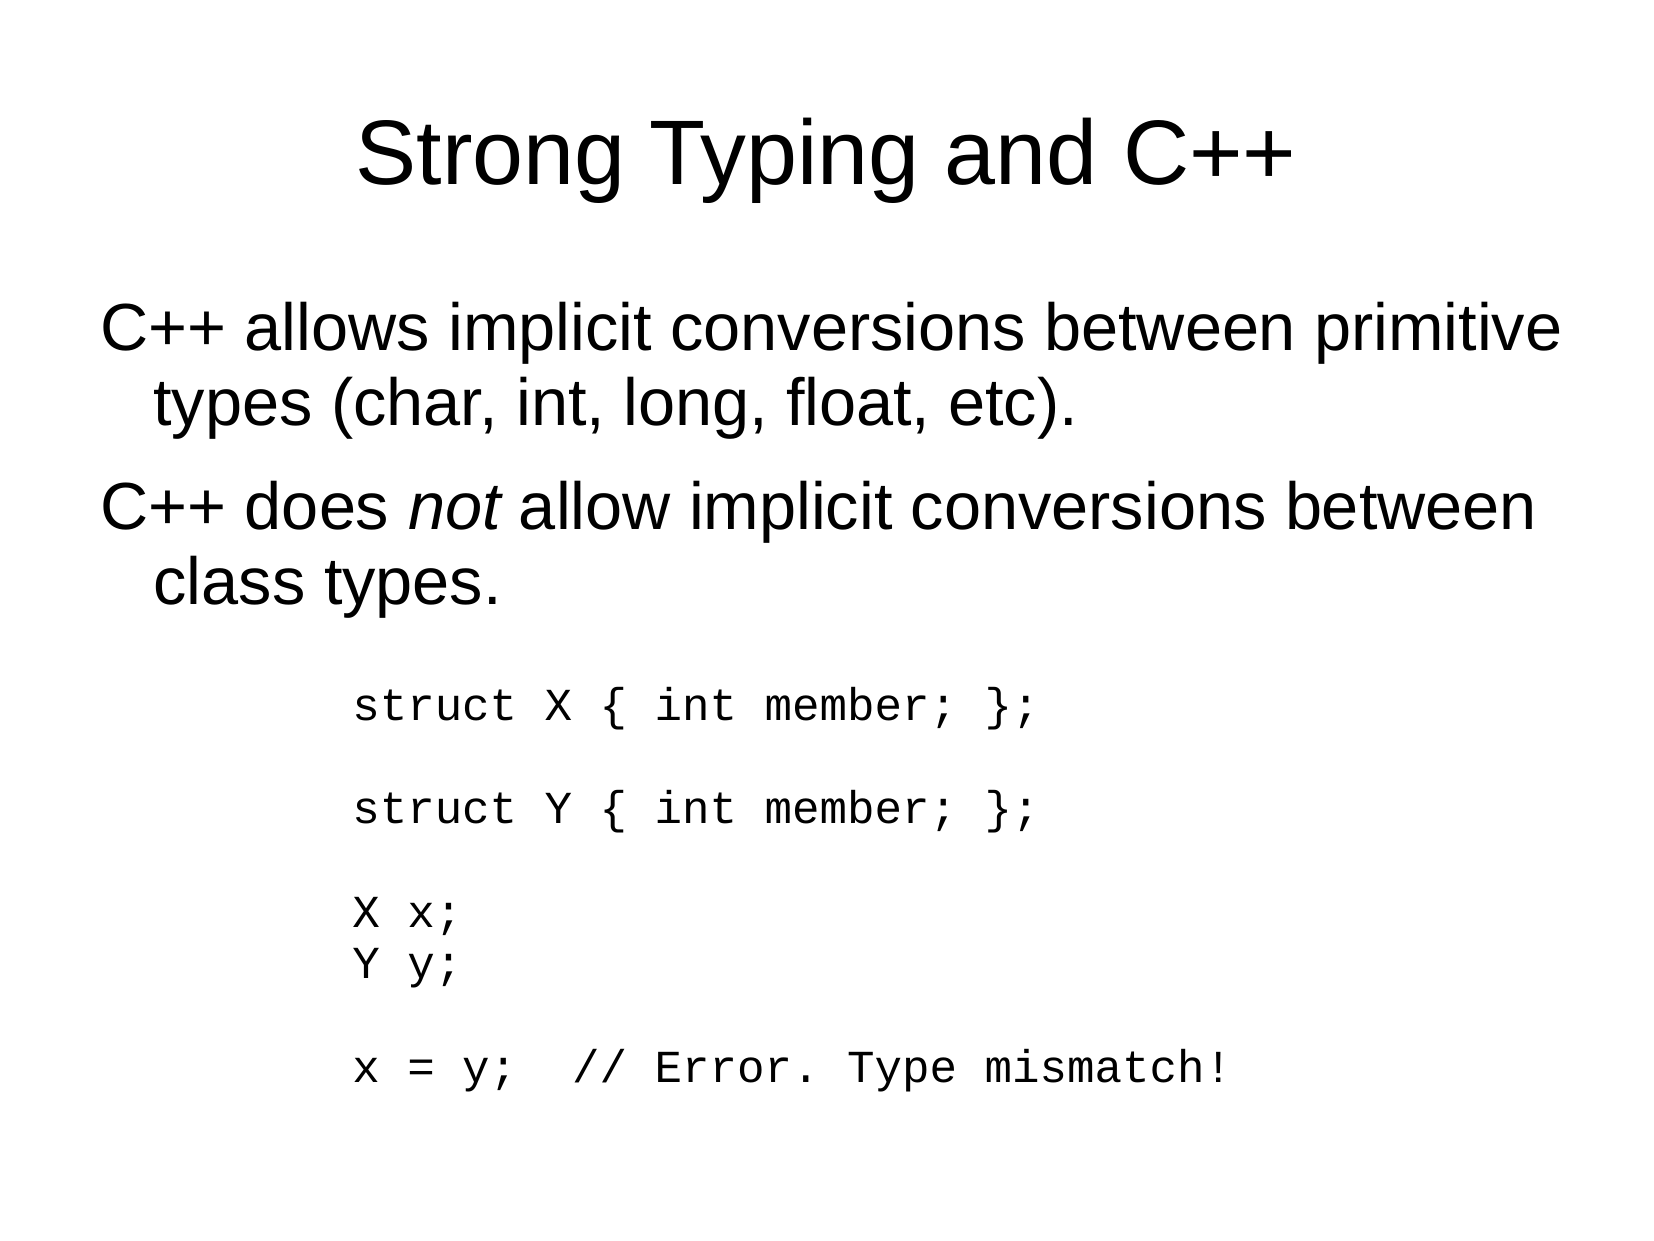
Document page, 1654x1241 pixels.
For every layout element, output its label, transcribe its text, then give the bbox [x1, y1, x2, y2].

text_box struct X { int member; }; struct Y { int member; }; X x; Y y; x = y; // Error. Type mismatch! [337, 675, 1248, 1081]
list C++ allows implicit conversions between primitive types (char, int, long, float, etc). C++ does not allow implicit conversions between class types. [82, 290, 1571, 1094]
title Strong Typing and C++ [82, 49, 1571, 257]
